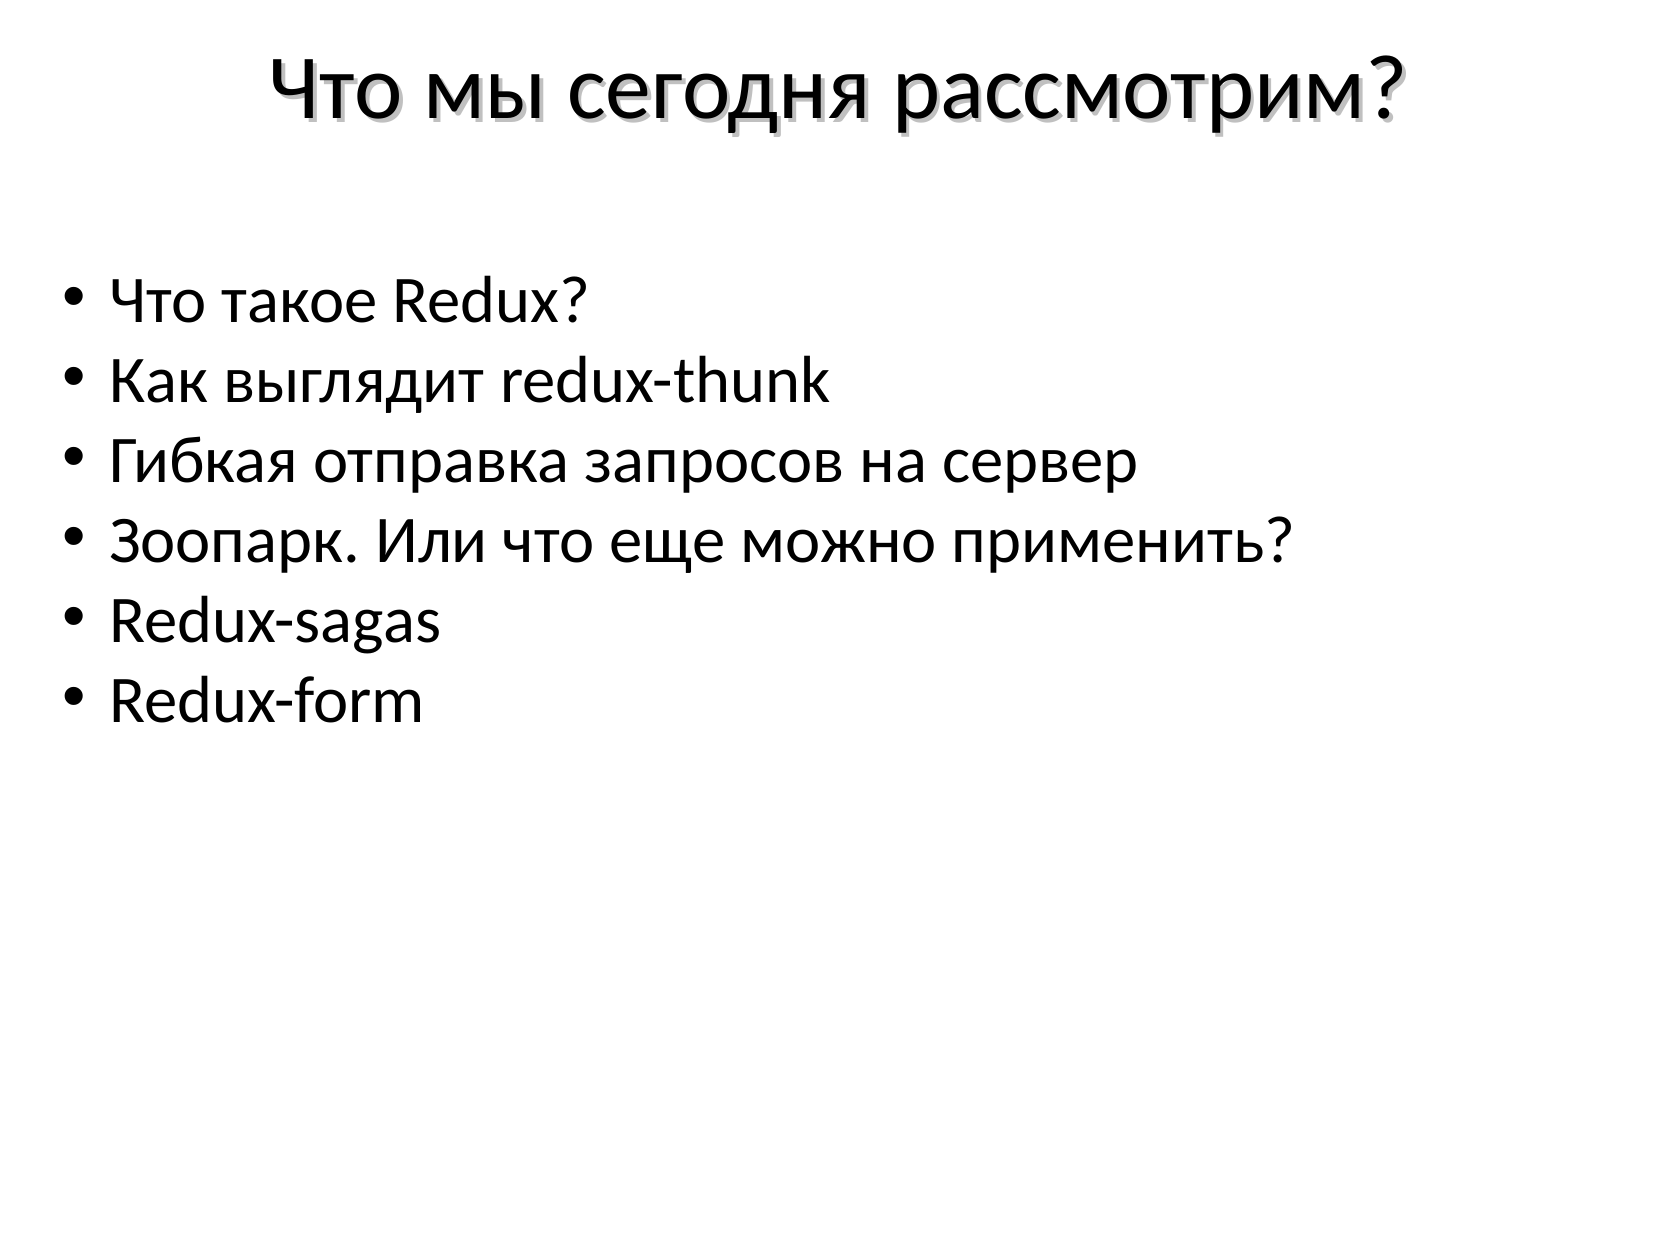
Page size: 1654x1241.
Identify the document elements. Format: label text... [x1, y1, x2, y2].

text_box Что такое Redux? Как выглядит redux-thunk Гибкая отправка запросов на сервер Зоопарк. Или что еще можно применить? Redux-sagas Redux-form [47, 248, 1654, 908]
text_box Что мы сегодня рассмотрим? [254, 19, 1425, 144]
